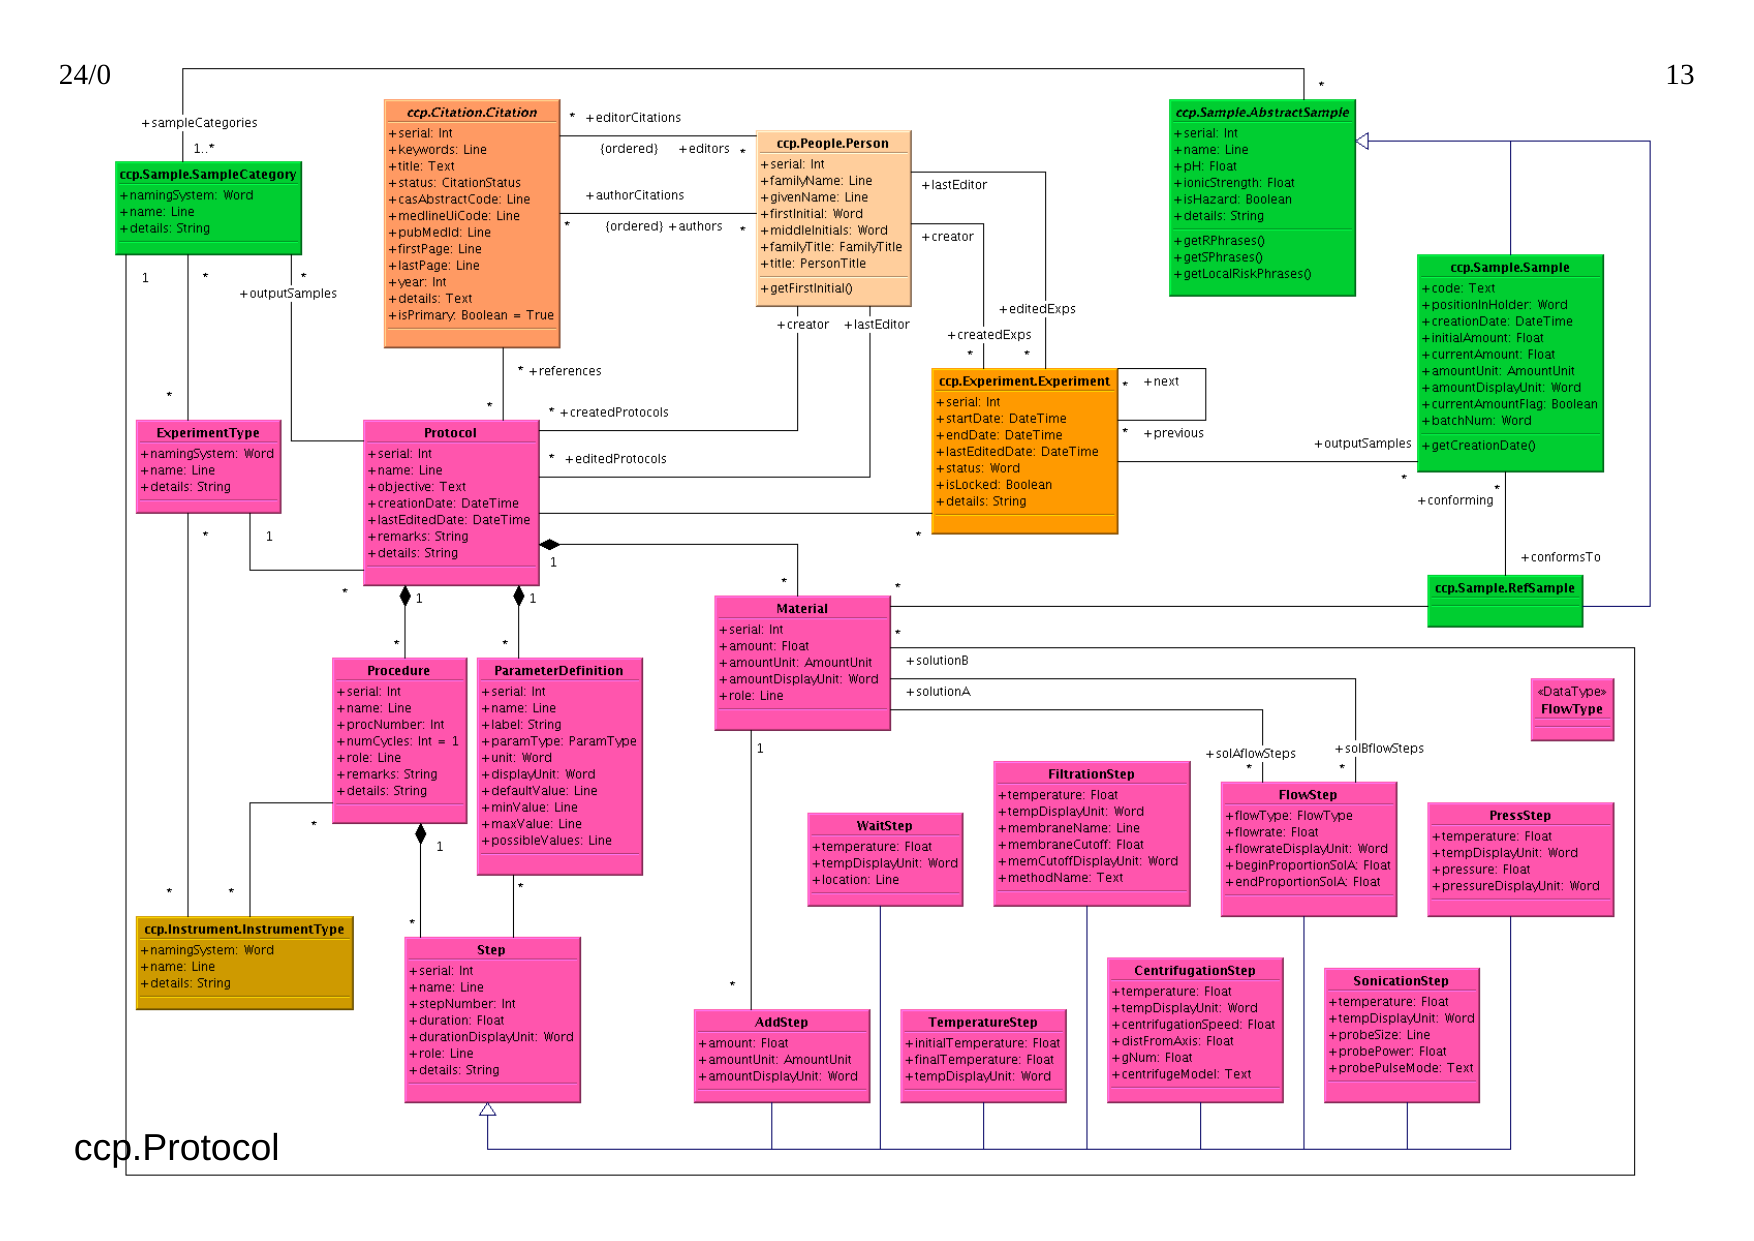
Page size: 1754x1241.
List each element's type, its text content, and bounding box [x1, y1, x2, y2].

text_box ccp.Protocol [59, 1119, 258, 1182]
picture [110, 63, 1661, 1186]
picture [258, 1142, 266, 1158]
